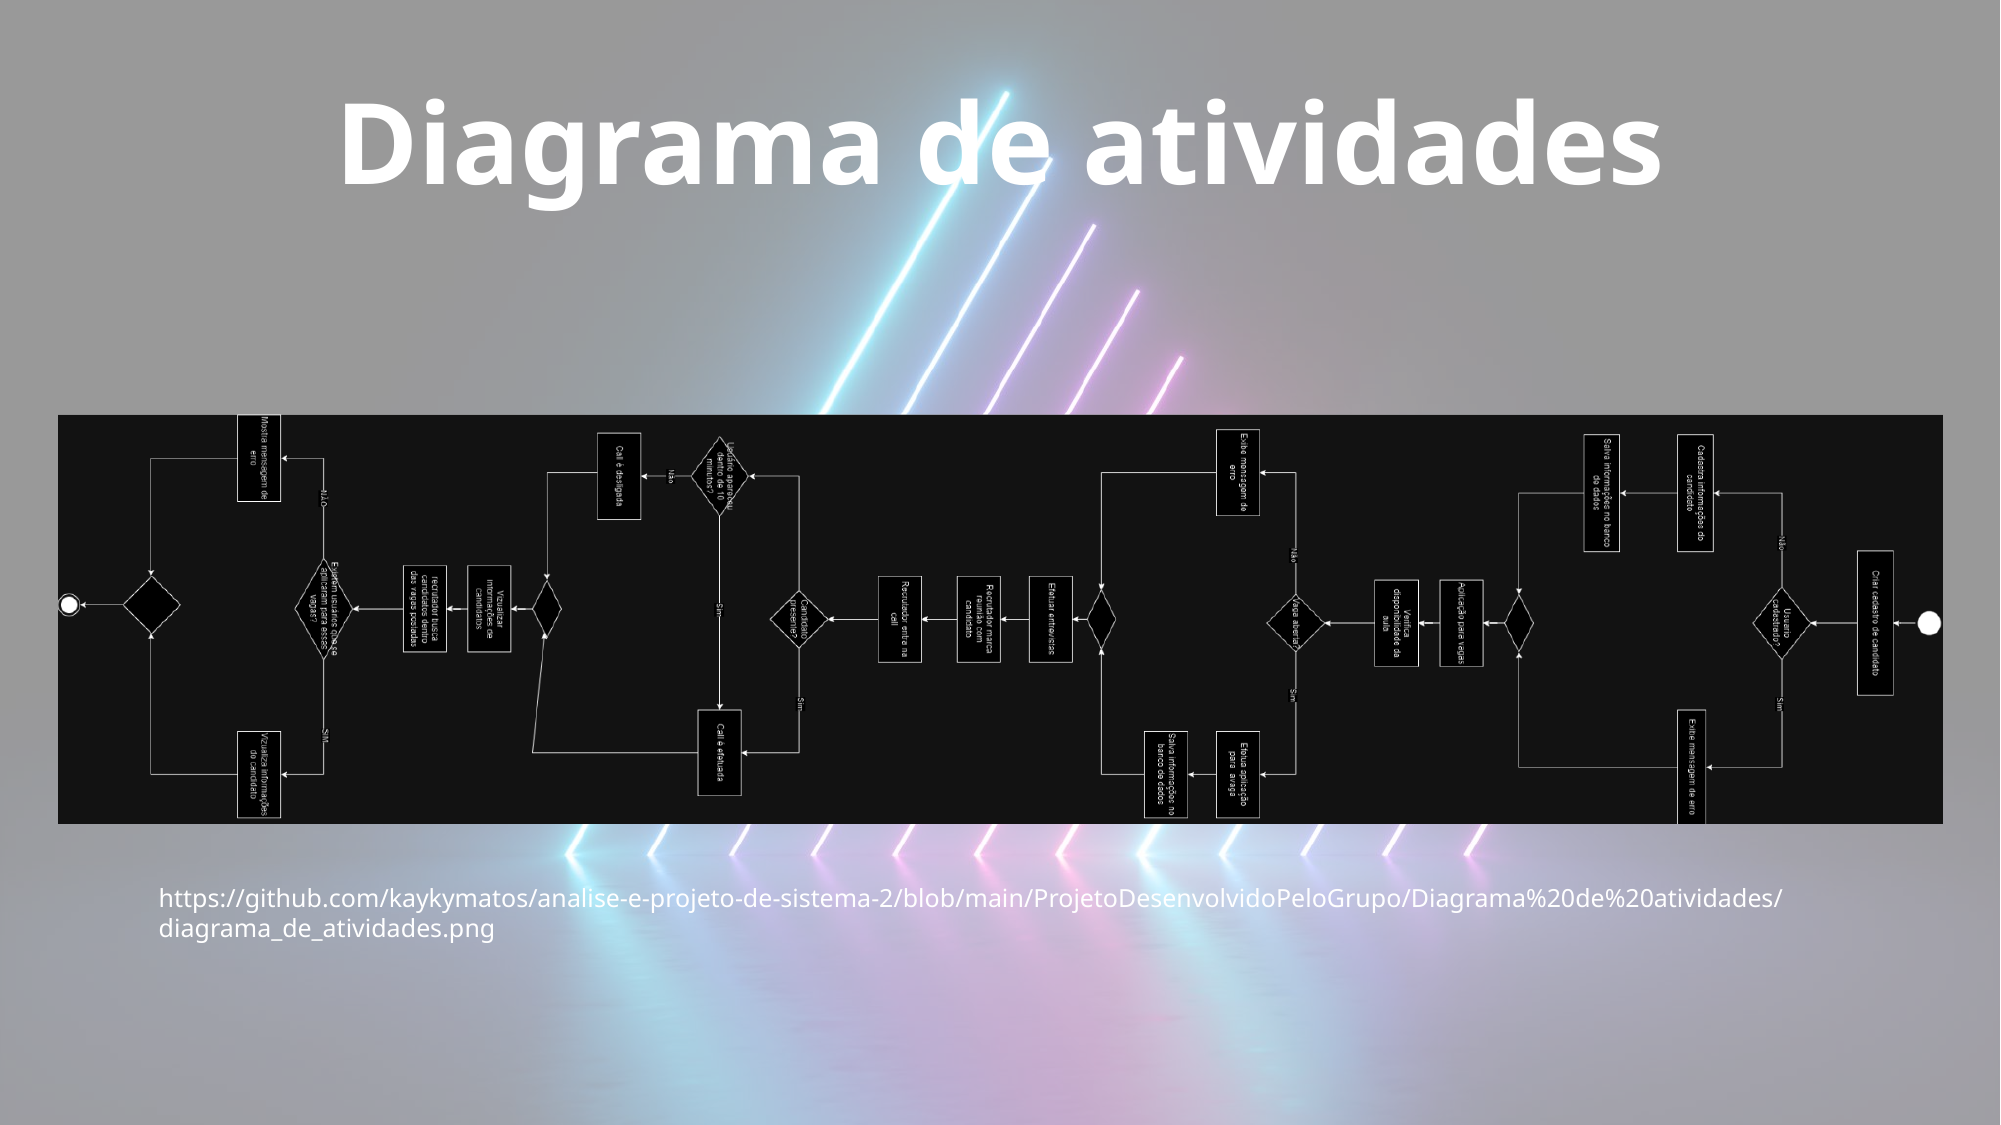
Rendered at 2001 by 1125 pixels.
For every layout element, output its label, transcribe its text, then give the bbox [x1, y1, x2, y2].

picture [0, 0, 2000, 1125]
text_box Diagrama de atividades [284, 64, 1716, 217]
text_box https://github.com/kaykymatos/analise-e-projeto-de-sistema-2/blob/main/ProjetoDesenvolvidoPeloGrupo/Diagrama%20de%20atividades/diagrama_de_atividades.png [143, 875, 1944, 951]
